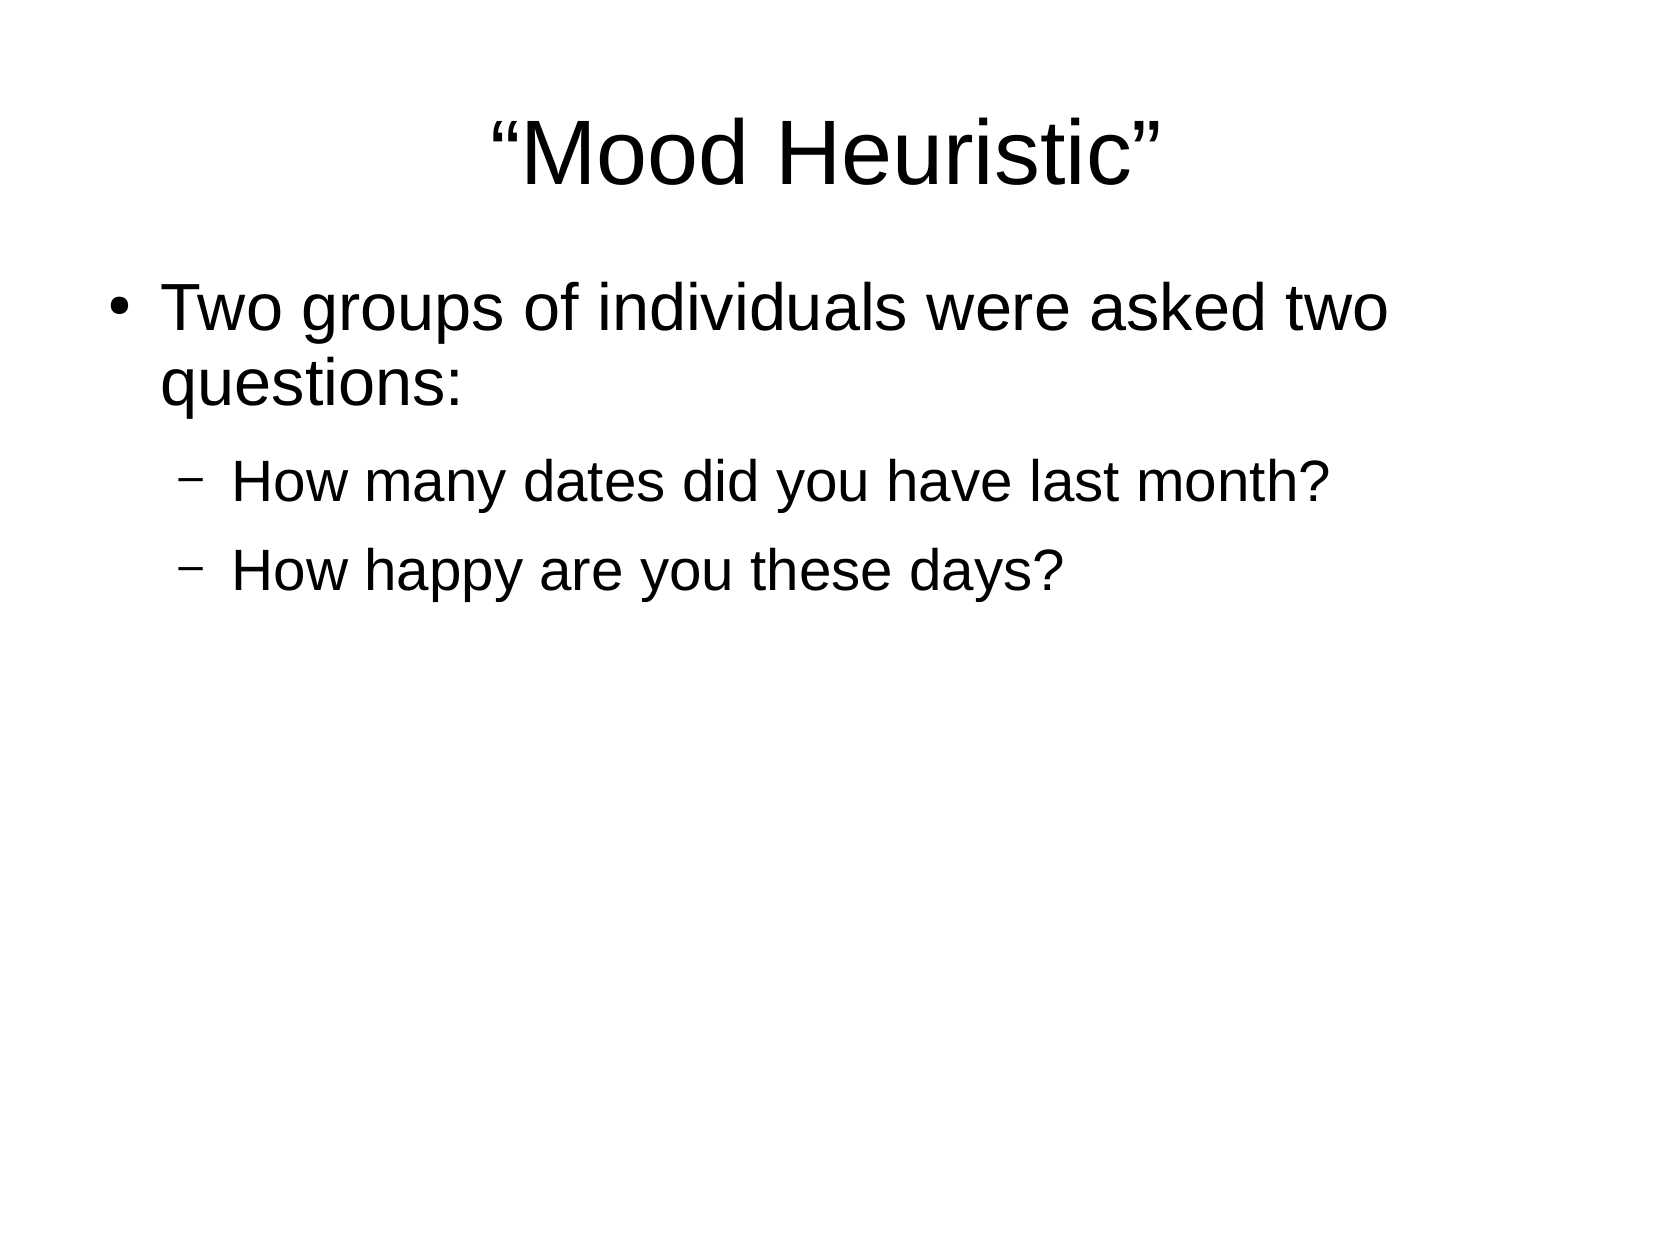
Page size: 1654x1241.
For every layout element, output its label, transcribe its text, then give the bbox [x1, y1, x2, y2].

list Two groups of individuals were asked two questions: How many dates did you have last month? How happy are you these days? [90, 270, 1579, 990]
title “Mood Heuristic” [82, 49, 1571, 257]
